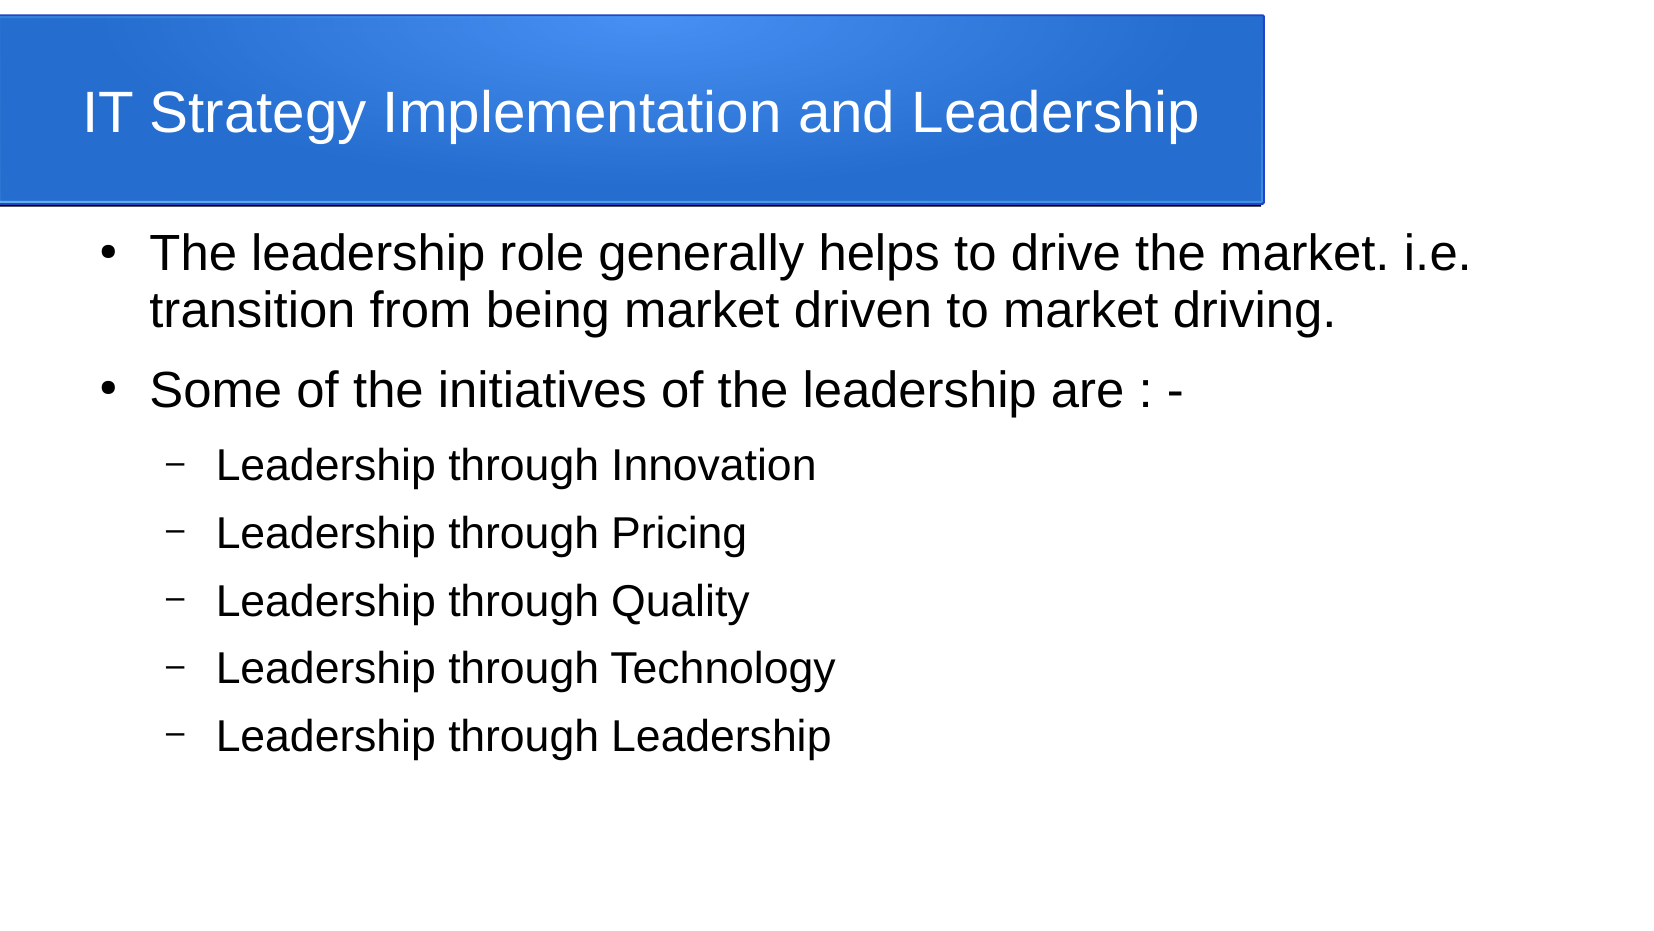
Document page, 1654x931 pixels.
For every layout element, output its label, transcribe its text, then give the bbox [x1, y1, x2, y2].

list The leadership role generally helps to drive the market. i.e. transition from being market driven to market driving. Some of the initiatives of the leadership are : - Leadership through Innovation Leadership through Pricing Leadership through Quality Leadership through Technology Leadership through Leadership [82, 224, 1571, 764]
title IT Strategy Implementation and Leadership [82, 35, 1235, 189]
